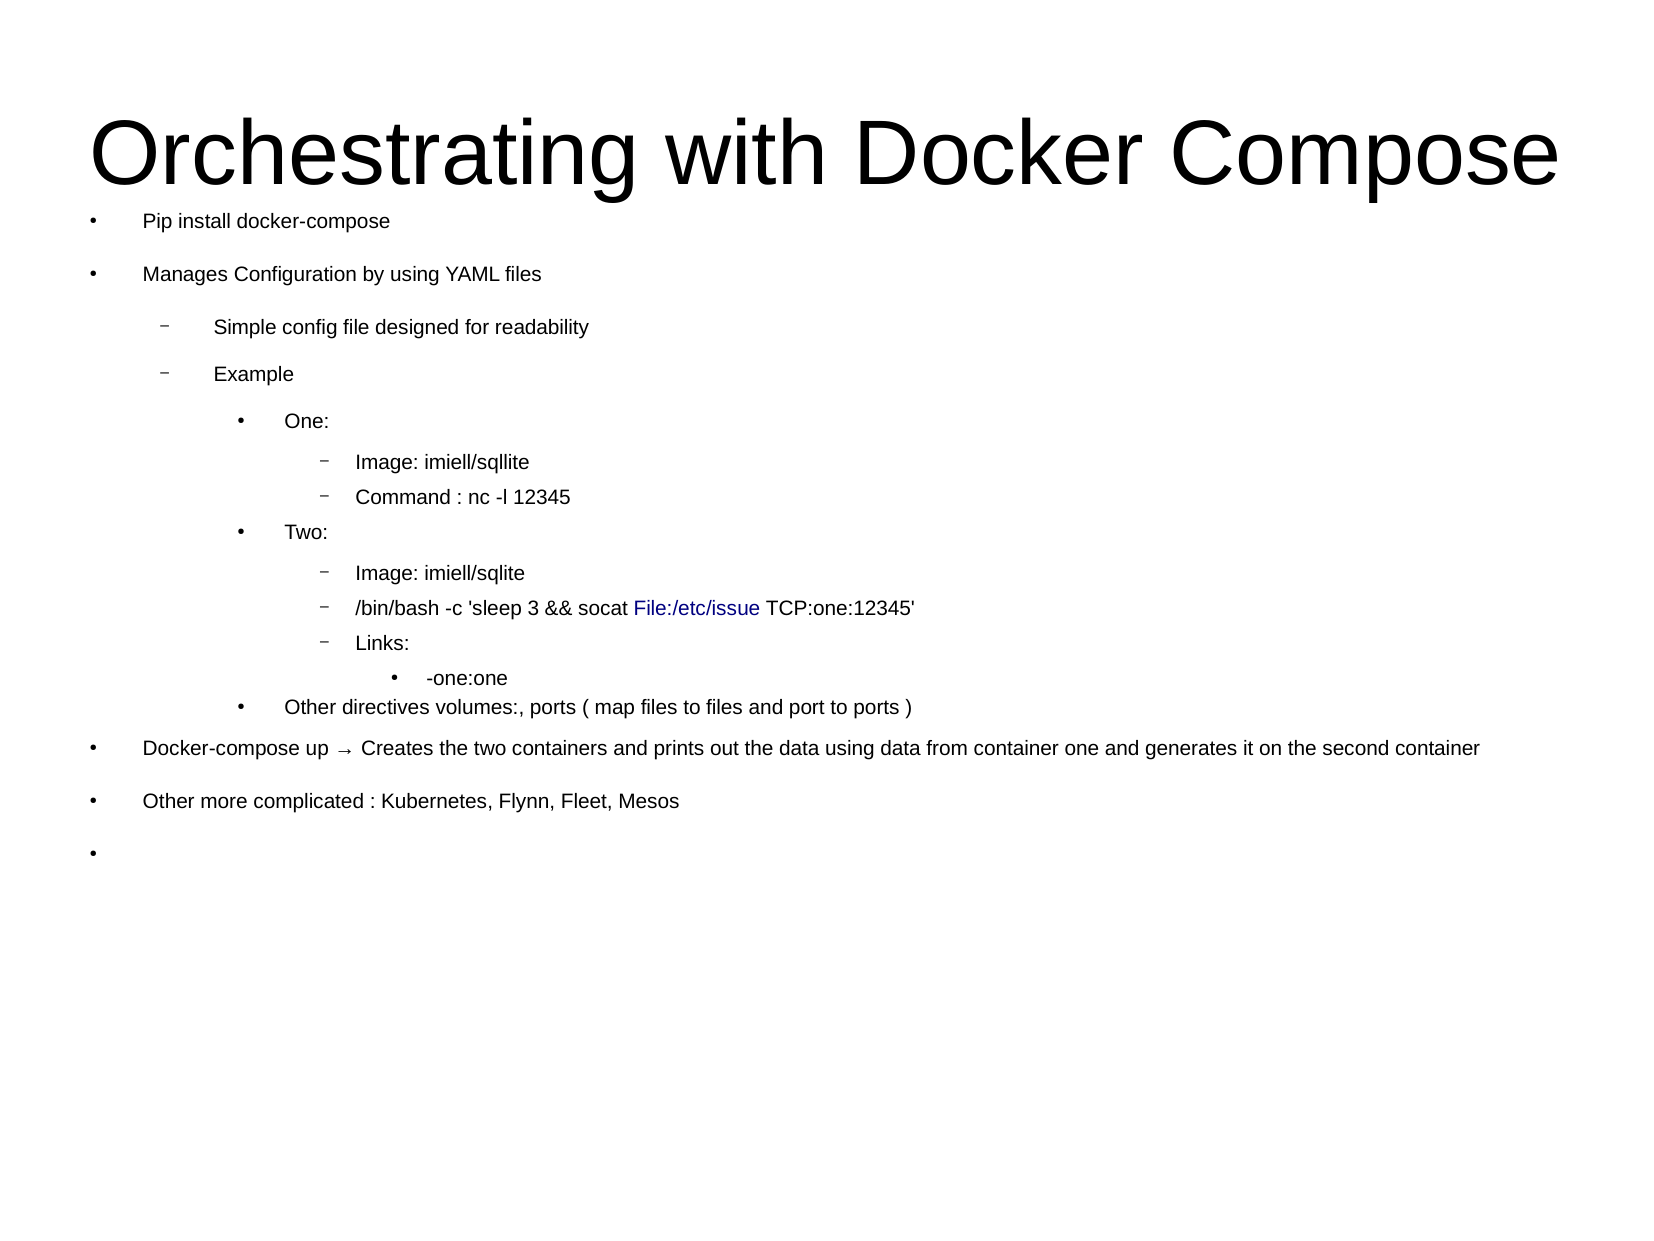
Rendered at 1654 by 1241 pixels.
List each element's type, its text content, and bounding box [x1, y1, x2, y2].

title Orchestrating with Docker Compose [82, 49, 1571, 257]
list Pip install docker-compose Manages Configuration by using YAML files Simple config file designed for readability Example One: Image: imiell/sqllite Command : nc -l 12345 Two: Image: imiell/sqlite /bin/bash -c 'sleep 3 && socat File:/etc/issue TCP:one:12345' Links: -one:one Other directives volumes:, ports ( map files to files and port to ports ) Docker-compose up → Creates the two containers and prints out the data using data from container one and generates it on the second container Other more complicated : Kubernetes, Flynn, Fleet, Mesos [71, 210, 1561, 1216]
